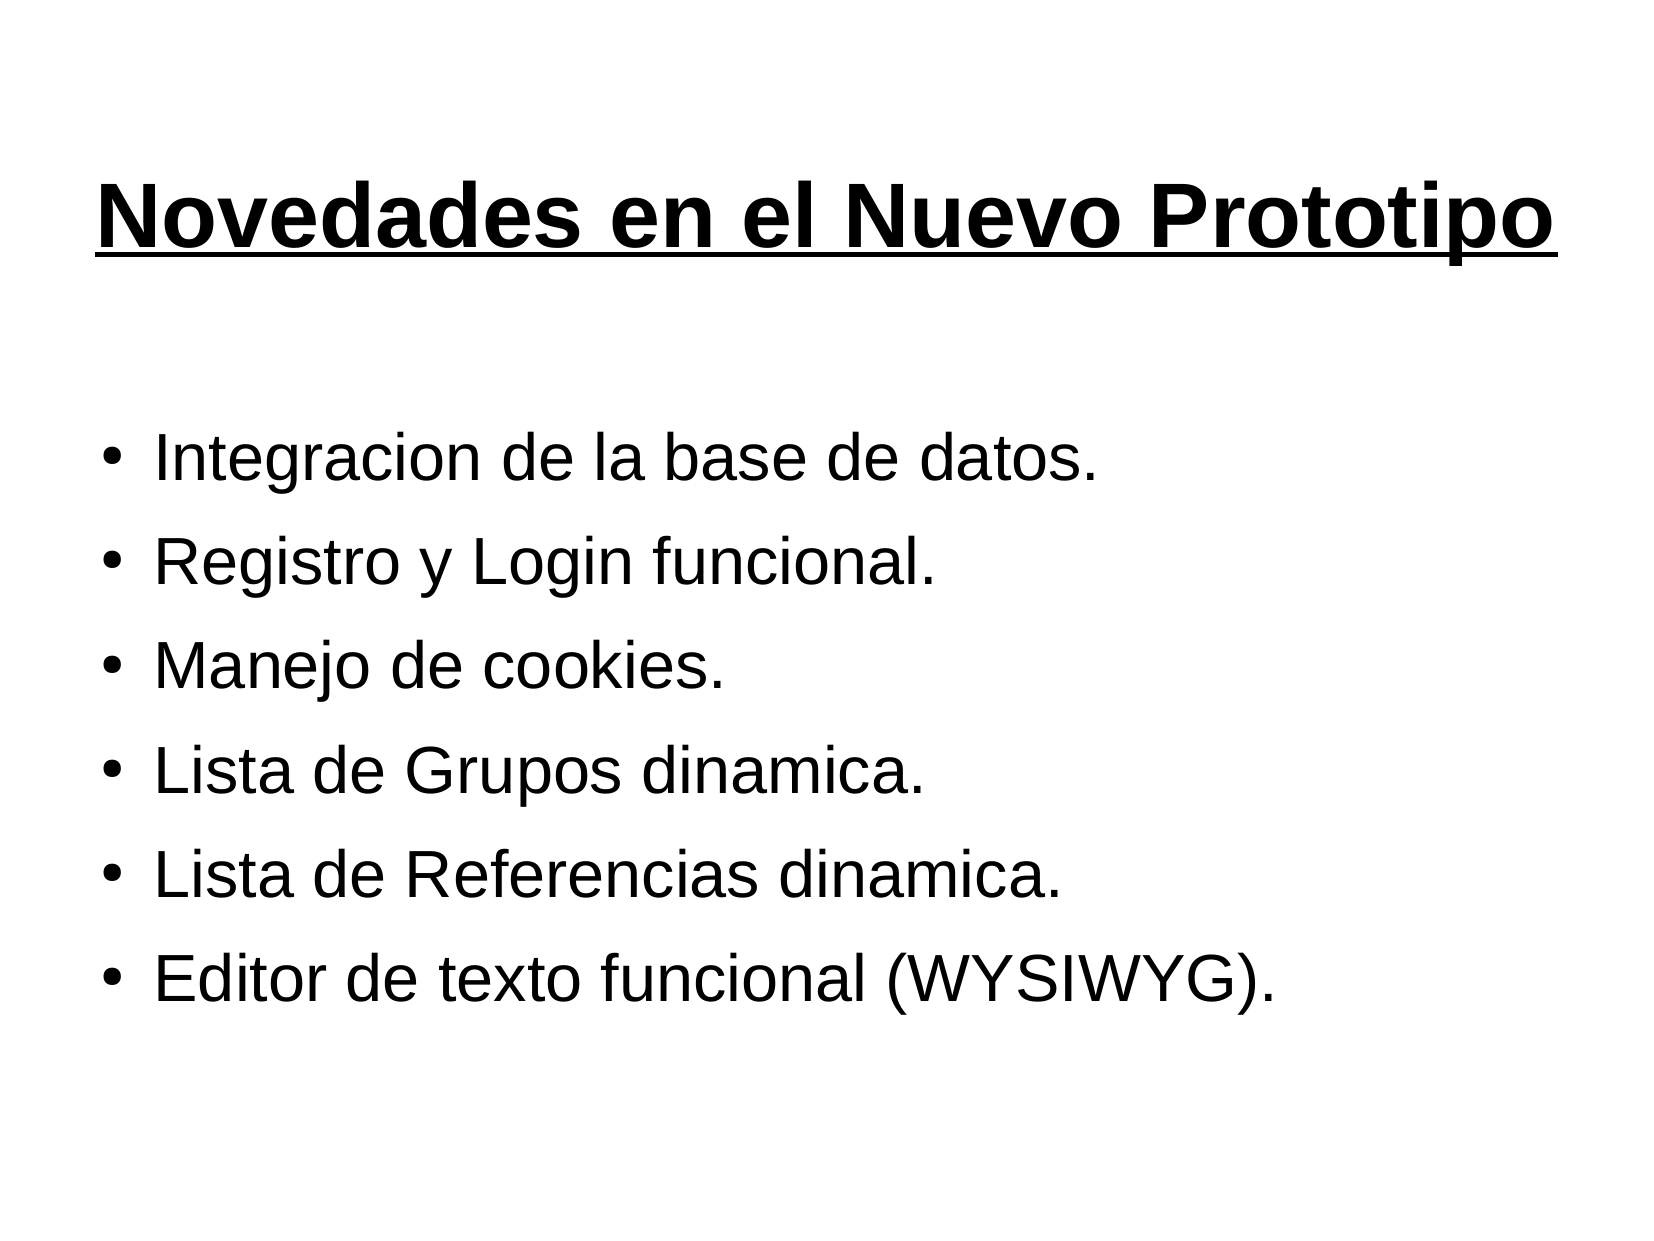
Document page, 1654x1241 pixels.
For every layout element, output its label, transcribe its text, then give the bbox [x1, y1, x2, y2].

title Novedades en el Nuevo Prototipo [82, 111, 1571, 319]
list Integracion de la base de datos. Registro y Login funcional. Manejo de cookies. Lista de Grupos dinamica. Lista de Referencias dinamica. Editor de texto funcional (WYSIWYG). [82, 420, 1571, 1099]
